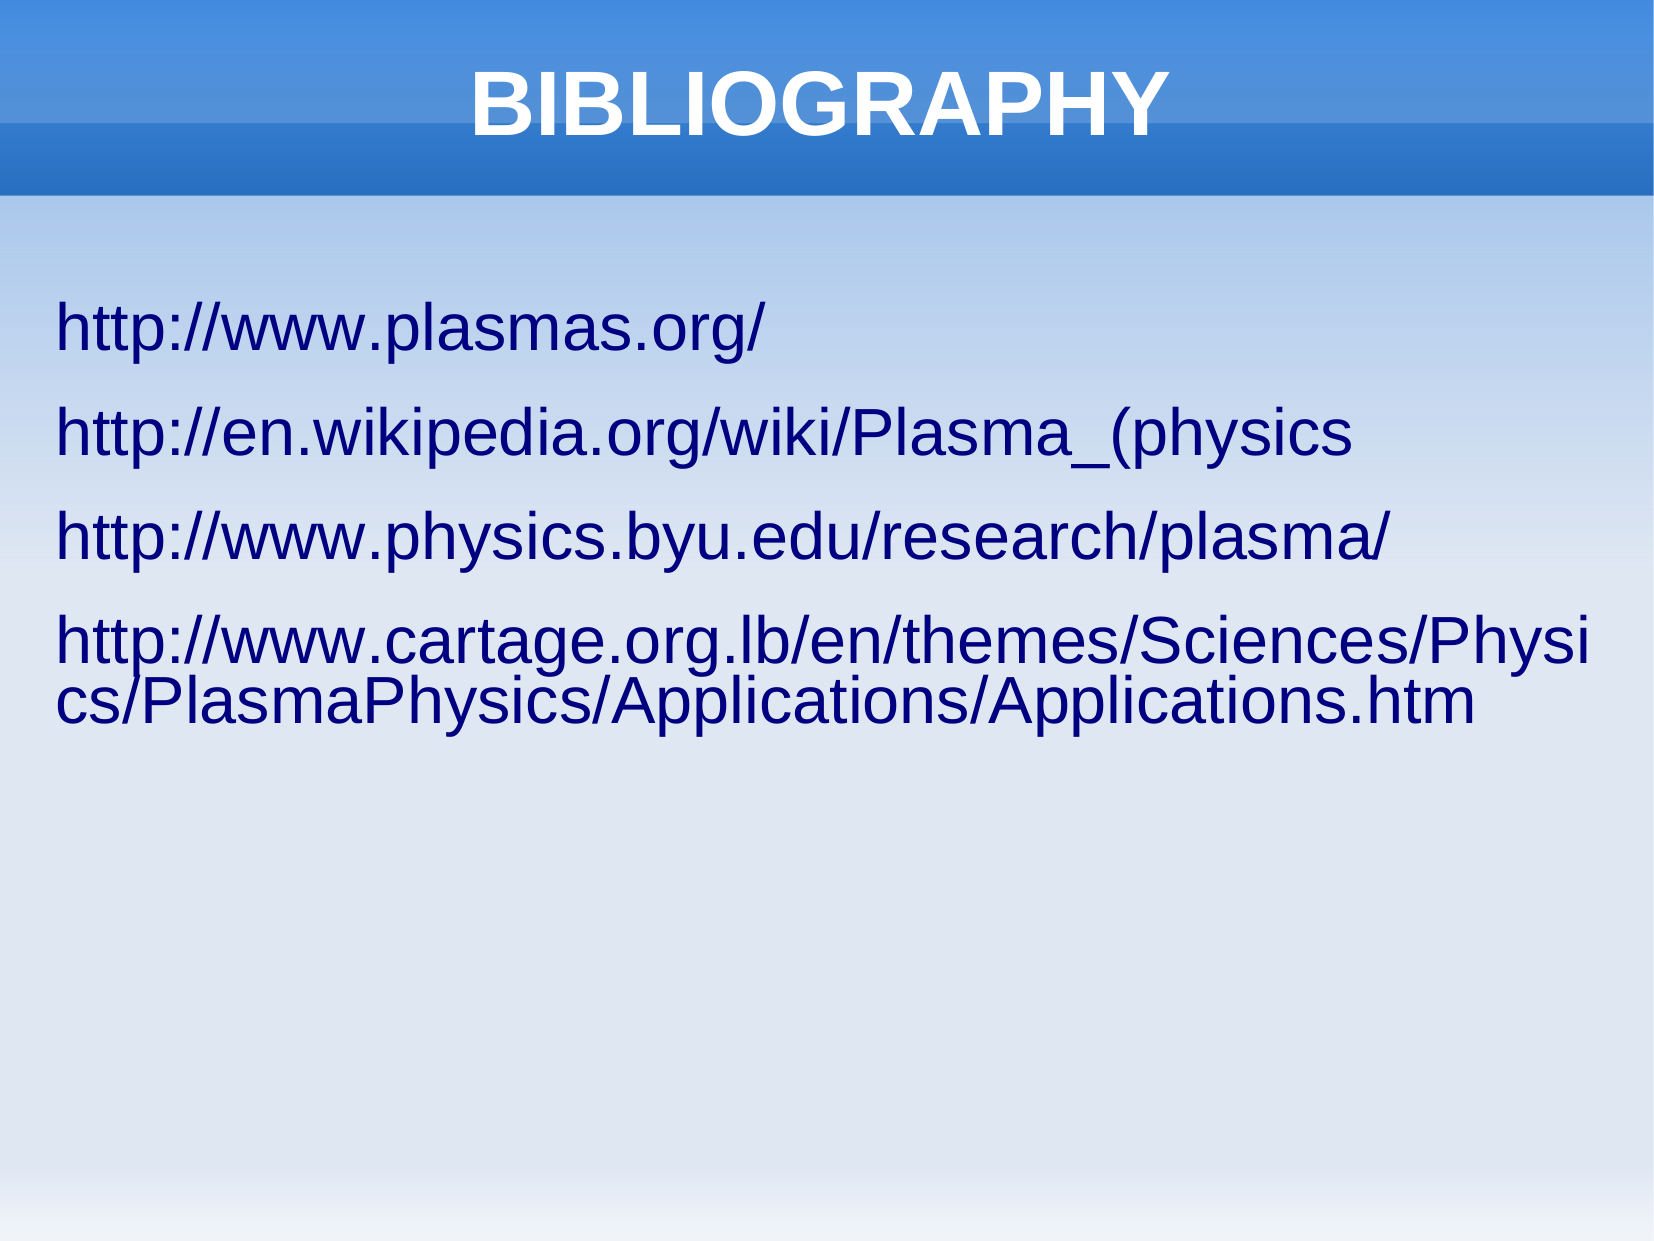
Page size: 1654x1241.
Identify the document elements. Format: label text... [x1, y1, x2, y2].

list http://www.plasmas.org/ http://en.wikipedia.org/wiki/Plasma_(physics http://www.physics.byu.edu/research/plasma/ http://www.cartage.org.lb/en/themes/Sciences/Physics/PlasmaPhysics/Applications/Applications.htm [37, 290, 1613, 1094]
title BIBLIOGRAPHY [76, 7, 1565, 200]
picture [0, 0, 1654, 1241]
